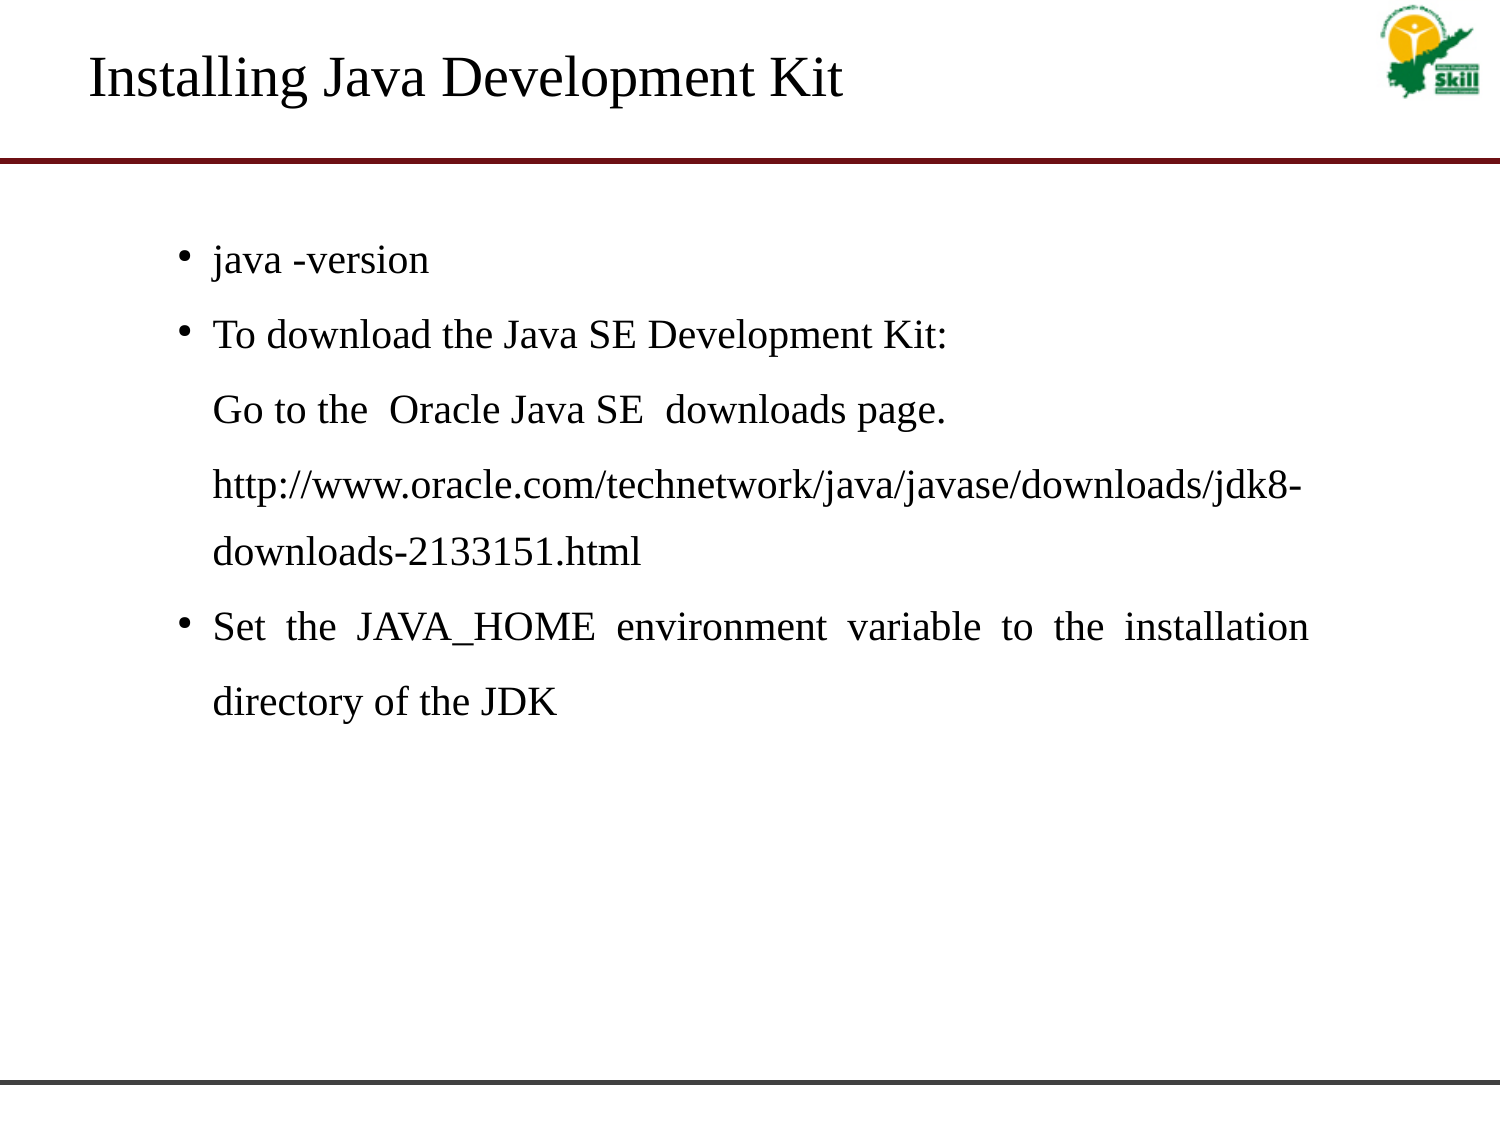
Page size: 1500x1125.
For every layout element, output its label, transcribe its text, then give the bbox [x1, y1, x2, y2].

picture [1376, 0, 1483, 110]
text_box java -version To download the Java SE Development Kit: Go to the Oracle Java SE downloads page. http://www.oracle.com/technetwork/java/javase/downloads/jdk8-downloads-2133151.html Set the JAVA_HOME environment variable to the installation directory of the JDK [162, 199, 1325, 845]
title Installing Java Development Kit [73, 30, 1424, 173]
